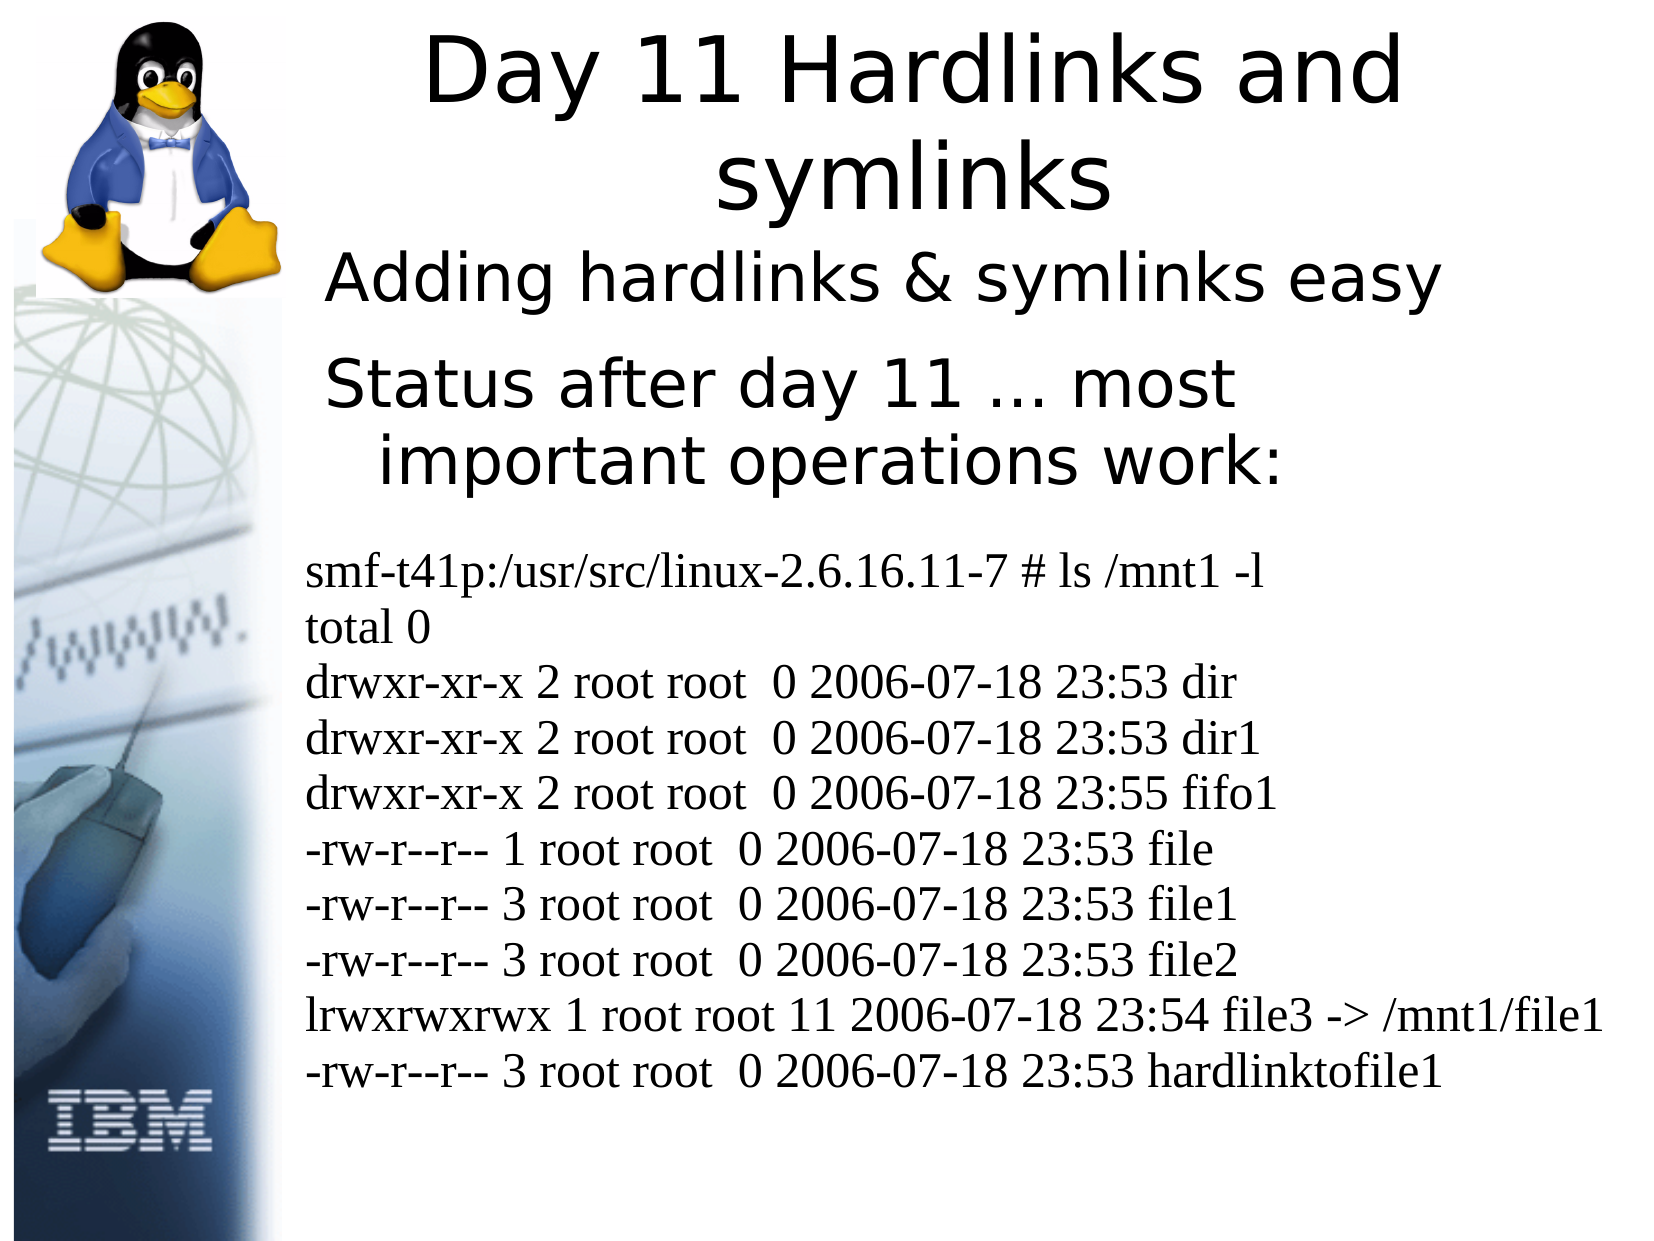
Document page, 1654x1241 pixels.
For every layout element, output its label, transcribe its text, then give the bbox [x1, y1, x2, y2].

list Adding hardlinks & symlinks easy Status after day 11 ... most important operations work: [307, 239, 1526, 543]
title Day 11 Hardlinks and symlinks [301, 17, 1528, 231]
text_box smf-t41p:/usr/src/linux-2.6.16.11-7 # ls /mnt1 -l total 0 drwxr-xr-x 2 root root 0 2006-07-18 23:53 dir drwxr-xr-x 2 root root 0 2006-07-18 23:53 dir1 drwxr-xr-x 2 root root 0 2006-07-18 23:55 fifo1 -rw-r--r-- 1 root root 0 2006-07-18 23:53 file -rw-r--r-- 3 root root 0 2006-07-18 23:53 file1 -rw-r--r-- 3 root root 0 2006-07-18 23:53 file2 lrwxrwxrwx 1 root root 11 2006-07-18 23:54 file3 -> /mnt1/file1 -rw-r--r-- 3 root root 0 2006-07-18 23:53 hardlinktofile1 [305, 543, 1636, 1184]
